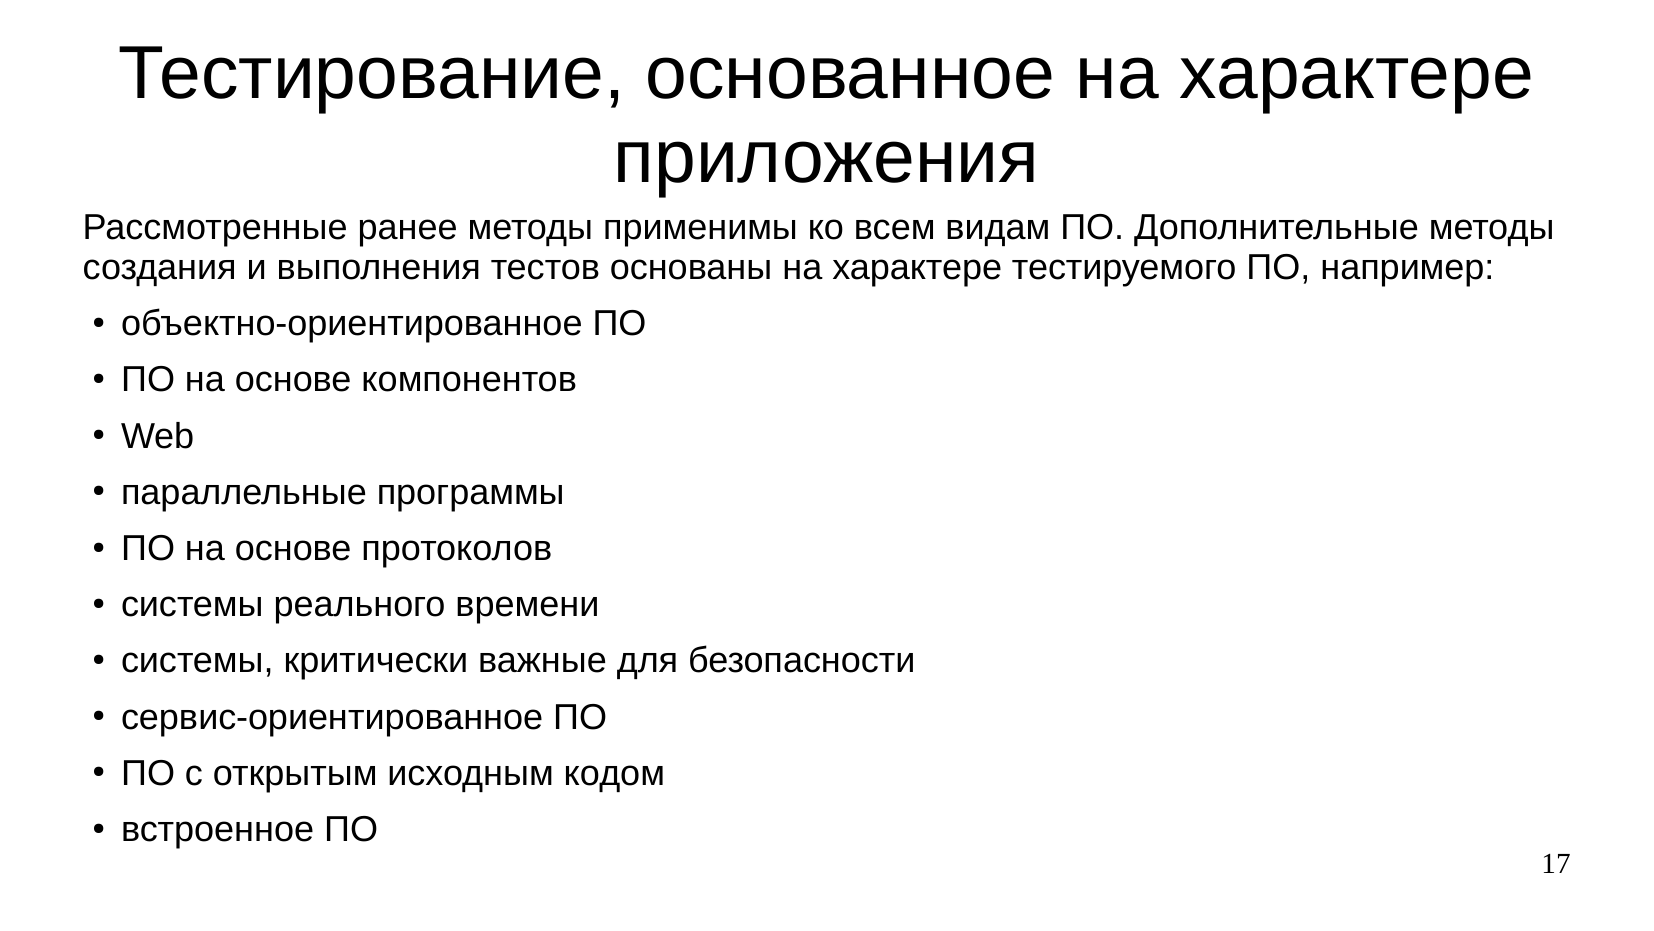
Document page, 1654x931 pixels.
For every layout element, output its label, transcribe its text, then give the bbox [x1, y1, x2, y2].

title Тестирование, основанное на характере приложения [82, 30, 1571, 199]
list Рассмотренные ранее методы применимы ко всем видам ПО. Дополнительные методы создания и выполнения тестов основаны на характере тестируемого ПО, например: объектно-ориентированное ПО ПО на основе компонентов Web параллельные программы ПО на основе протоколов системы реального времени системы, критически важные для безопасности сервис-ориентированное ПО ПО с открытым исходным кодом встроенное ПО [82, 206, 1571, 857]
